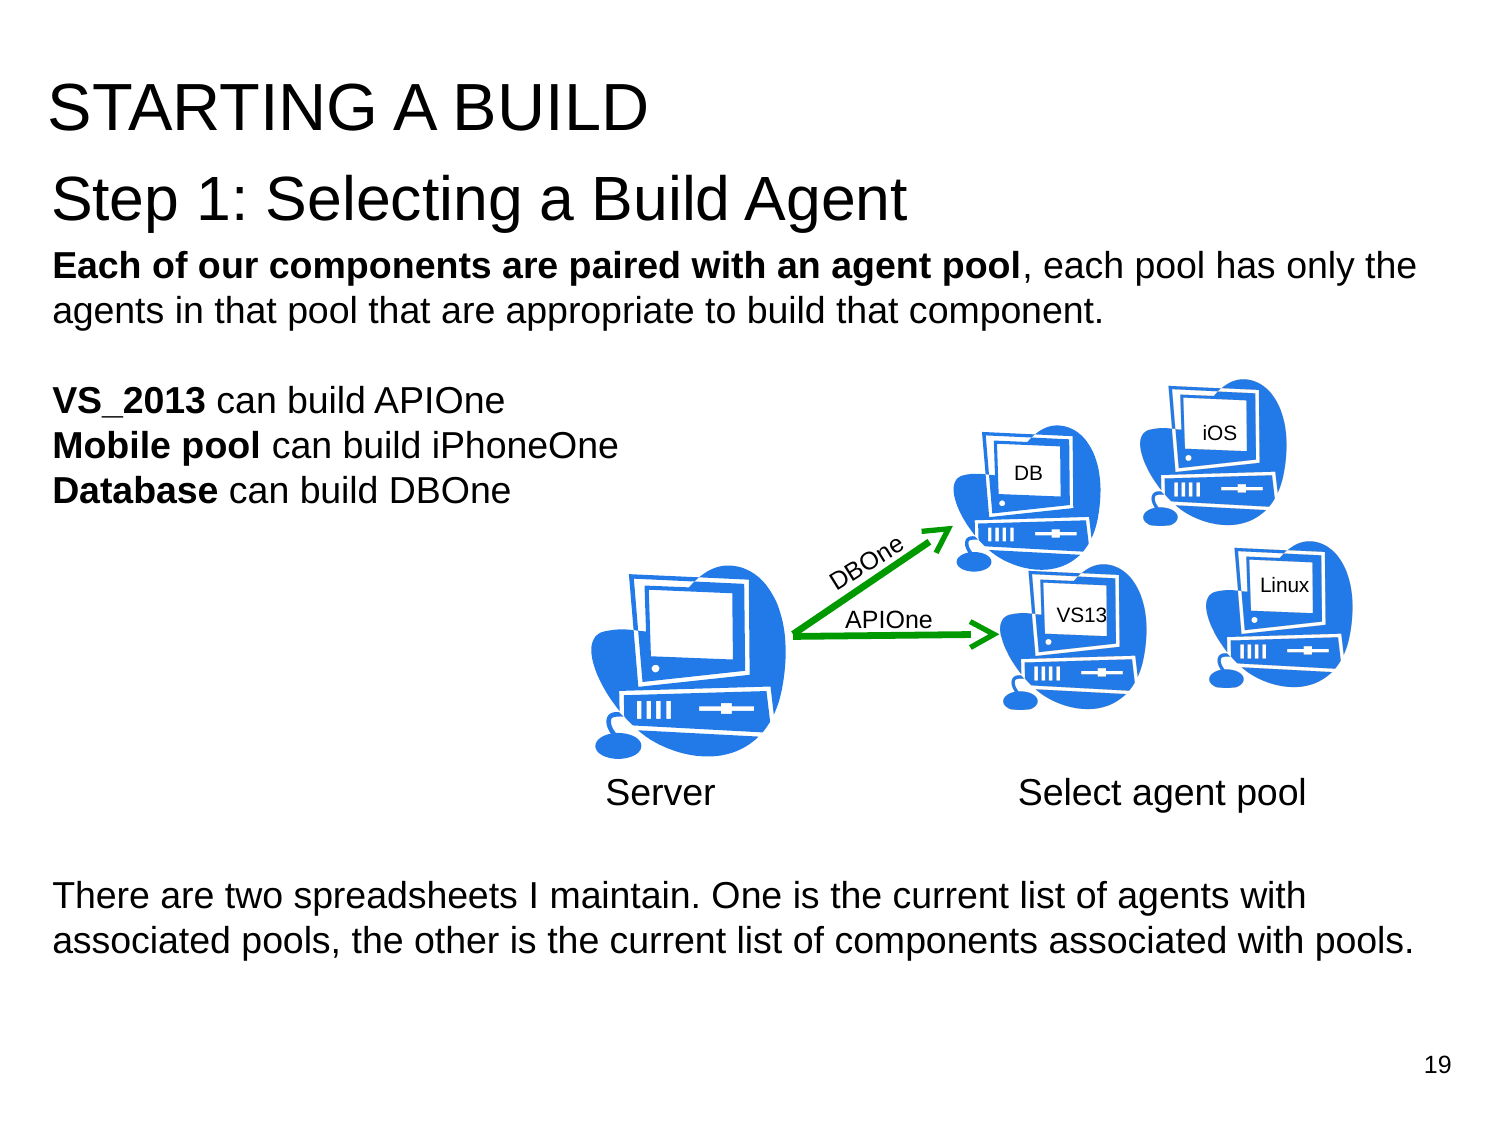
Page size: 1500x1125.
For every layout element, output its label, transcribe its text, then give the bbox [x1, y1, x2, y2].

text_box VS13 [1041, 593, 1140, 634]
text_box Each of our components are paired with an agent pool, each pool has only the agents in that pool that are appropriate to build that component. VS_2013 can build APIOne Mobile pool can build iPhoneOne Database can build DBOne There are two spreadsheets I maintain. One is the current list of agents with associated pools, the other is the current list of components associated with pools. [37, 233, 1438, 969]
slide_number <number> [1325, 1047, 1452, 1080]
list Step 1: Selecting a Build Agent [48, 150, 1452, 241]
picture [1205, 540, 1357, 688]
text_box Select agent pool [1003, 760, 1328, 821]
title Starting a build [48, 57, 1452, 150]
text_box Linux [1245, 564, 1336, 605]
picture [1139, 378, 1291, 526]
text_box iOS [1187, 412, 1276, 452]
picture [953, 424, 1151, 710]
text_box APIOne [830, 596, 1015, 642]
text_box DBOne [806, 512, 926, 610]
text_box Server [590, 760, 794, 821]
text_box DB [999, 452, 1072, 493]
picture [590, 564, 791, 759]
